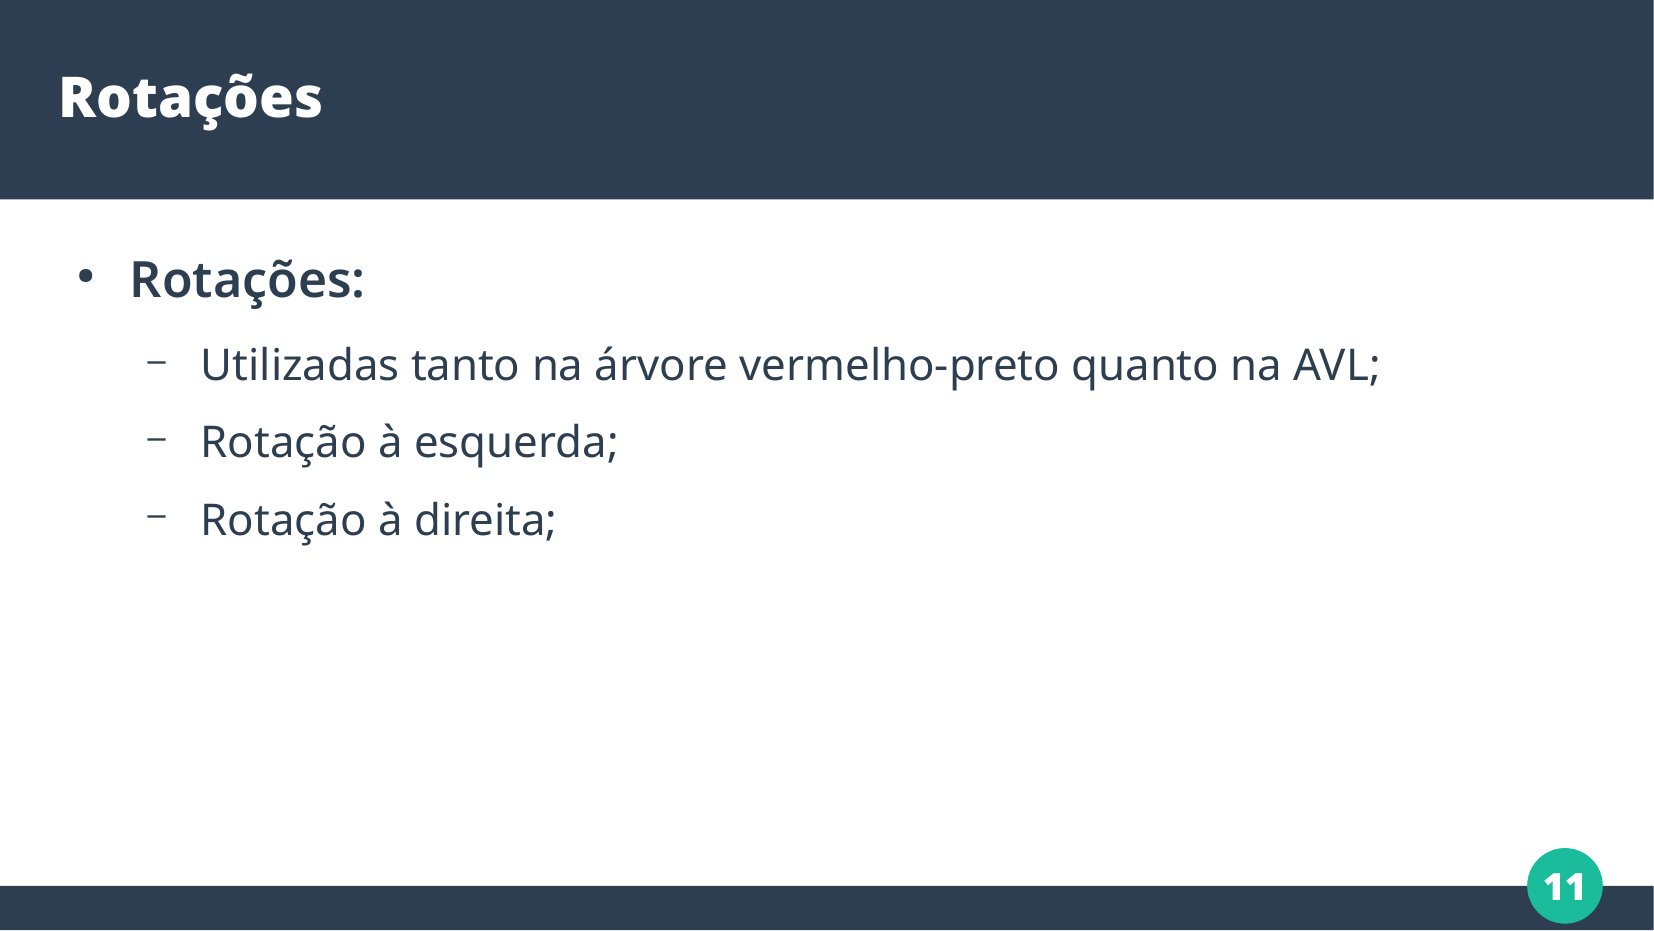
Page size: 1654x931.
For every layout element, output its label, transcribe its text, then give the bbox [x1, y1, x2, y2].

title Rotações [59, 37, 1595, 156]
list Rotações: Utilizadas tanto na árvore vermelho-preto quanto na AVL; Rotação à esquerda; Rotação à direita; [59, 243, 1595, 864]
